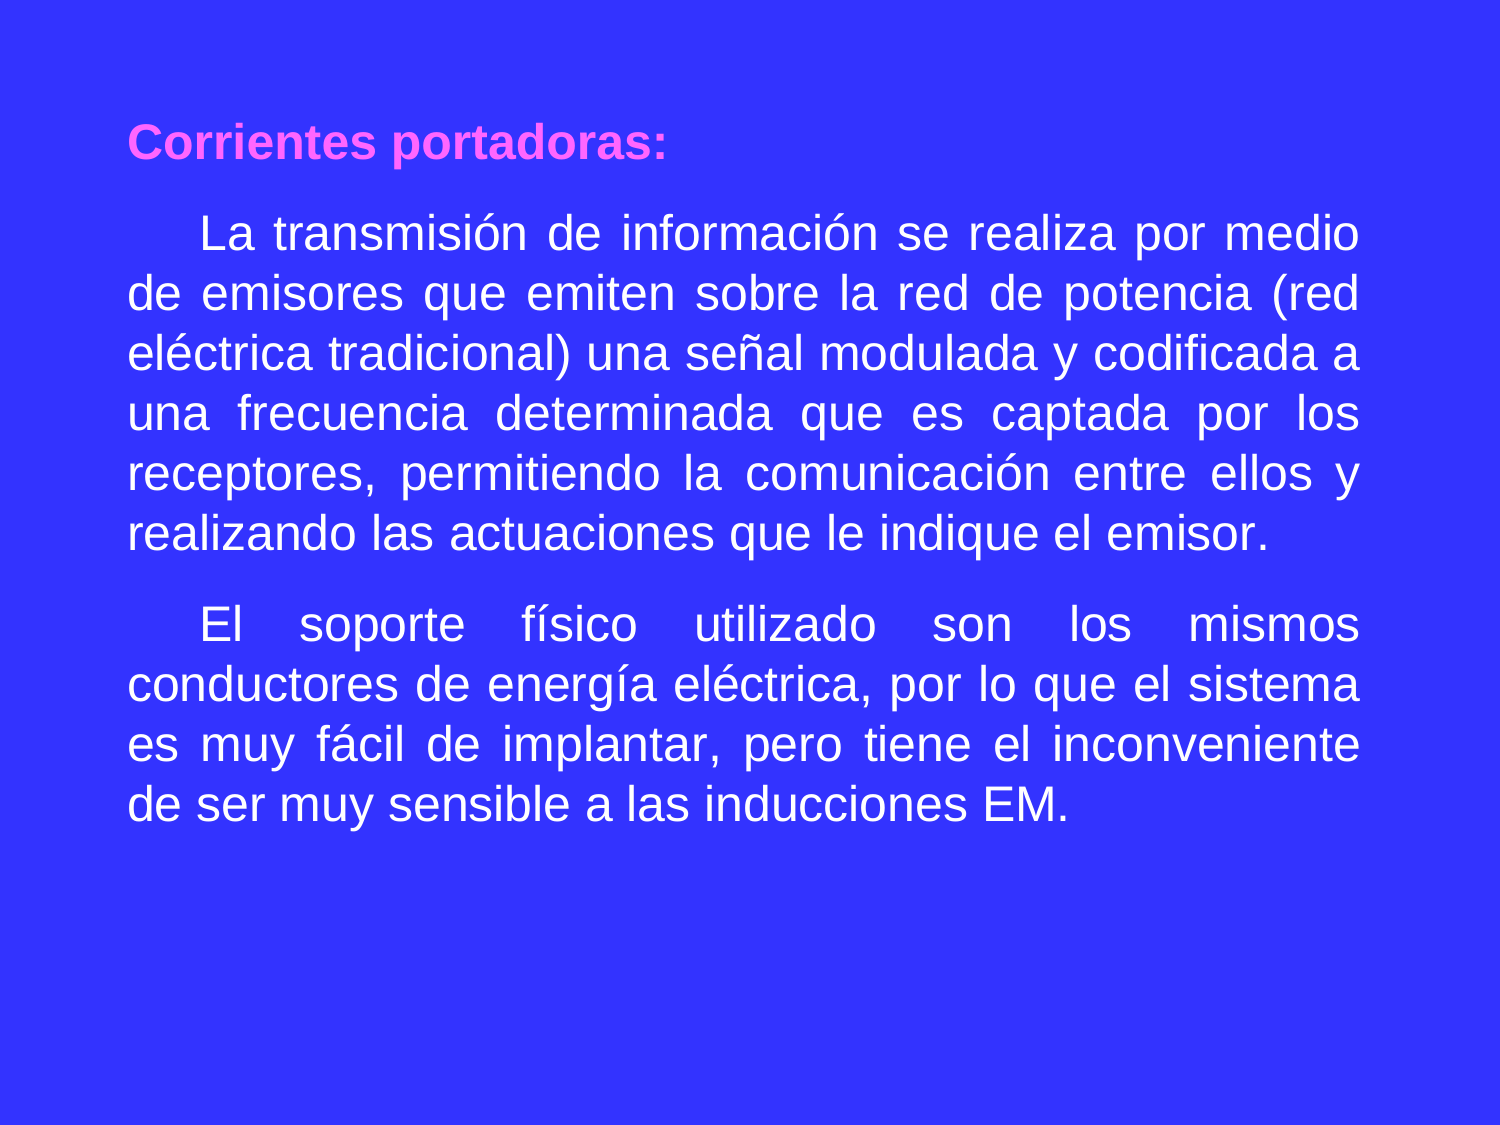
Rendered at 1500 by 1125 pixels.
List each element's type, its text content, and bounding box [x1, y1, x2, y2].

text_box Corrientes portadoras: La transmisión de información se realiza por medio de emisores que emiten sobre la red de potencia (red eléctrica tradicional) una señal modulada y codificada a una frecuencia determinada que es captada por los receptores, permitiendo la comunicación entre ellos y realizando las actuaciones que le indique el emisor. El soporte físico utilizado son los mismos conductores de energía eléctrica, por lo que el sistema es muy fácil de implantar, pero tiene el inconveniente de ser muy sensible a las inducciones EM. [112, 101, 1377, 840]
